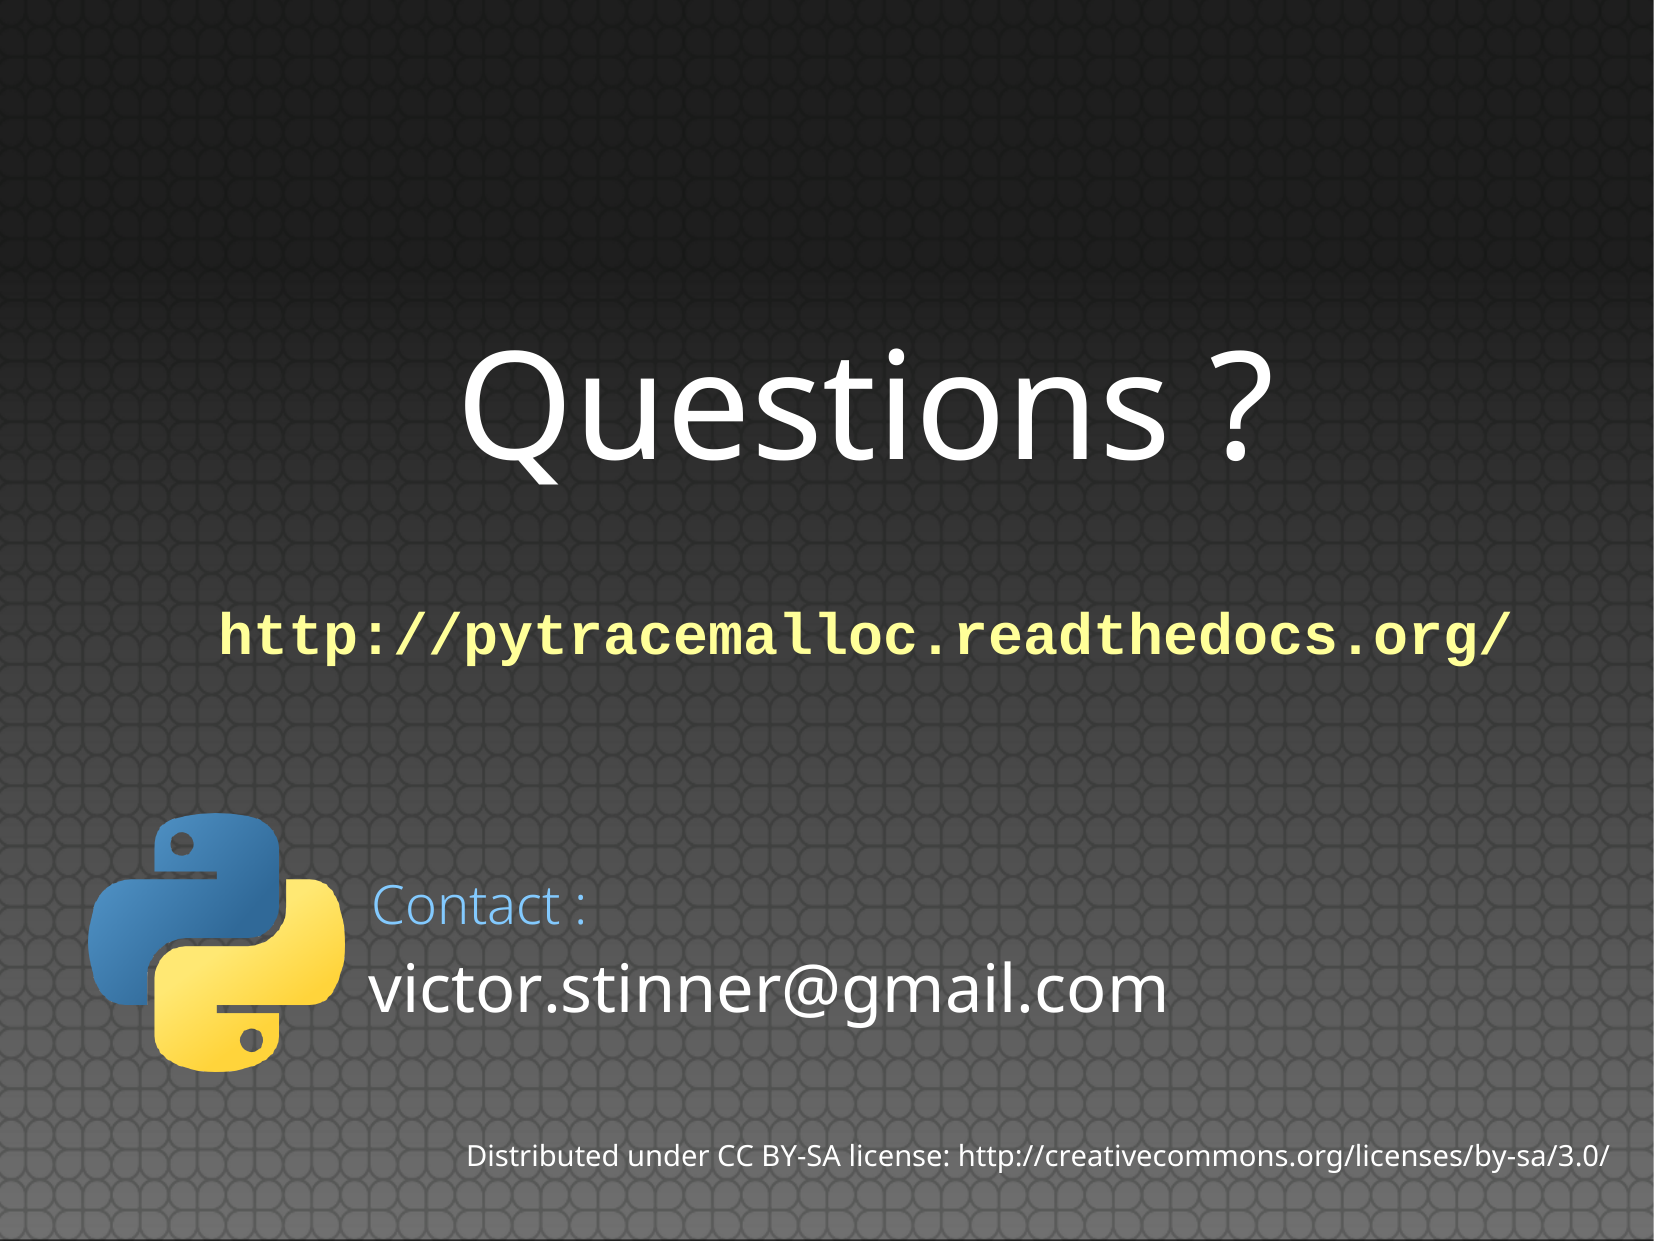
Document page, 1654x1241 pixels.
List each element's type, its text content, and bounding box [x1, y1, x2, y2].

text_box Distributed under CC BY-SA license: http://creativecommons.org/licenses/by-sa/3.0/ [52, 1135, 1611, 1200]
text_box Contact : [371, 866, 726, 927]
text_box victor.stinner@gmail.com [368, 941, 1474, 1010]
picture [0, 0, 1654, 1241]
title Questions ? http://pytracemalloc.readthedocs.org/ [78, 173, 1654, 798]
